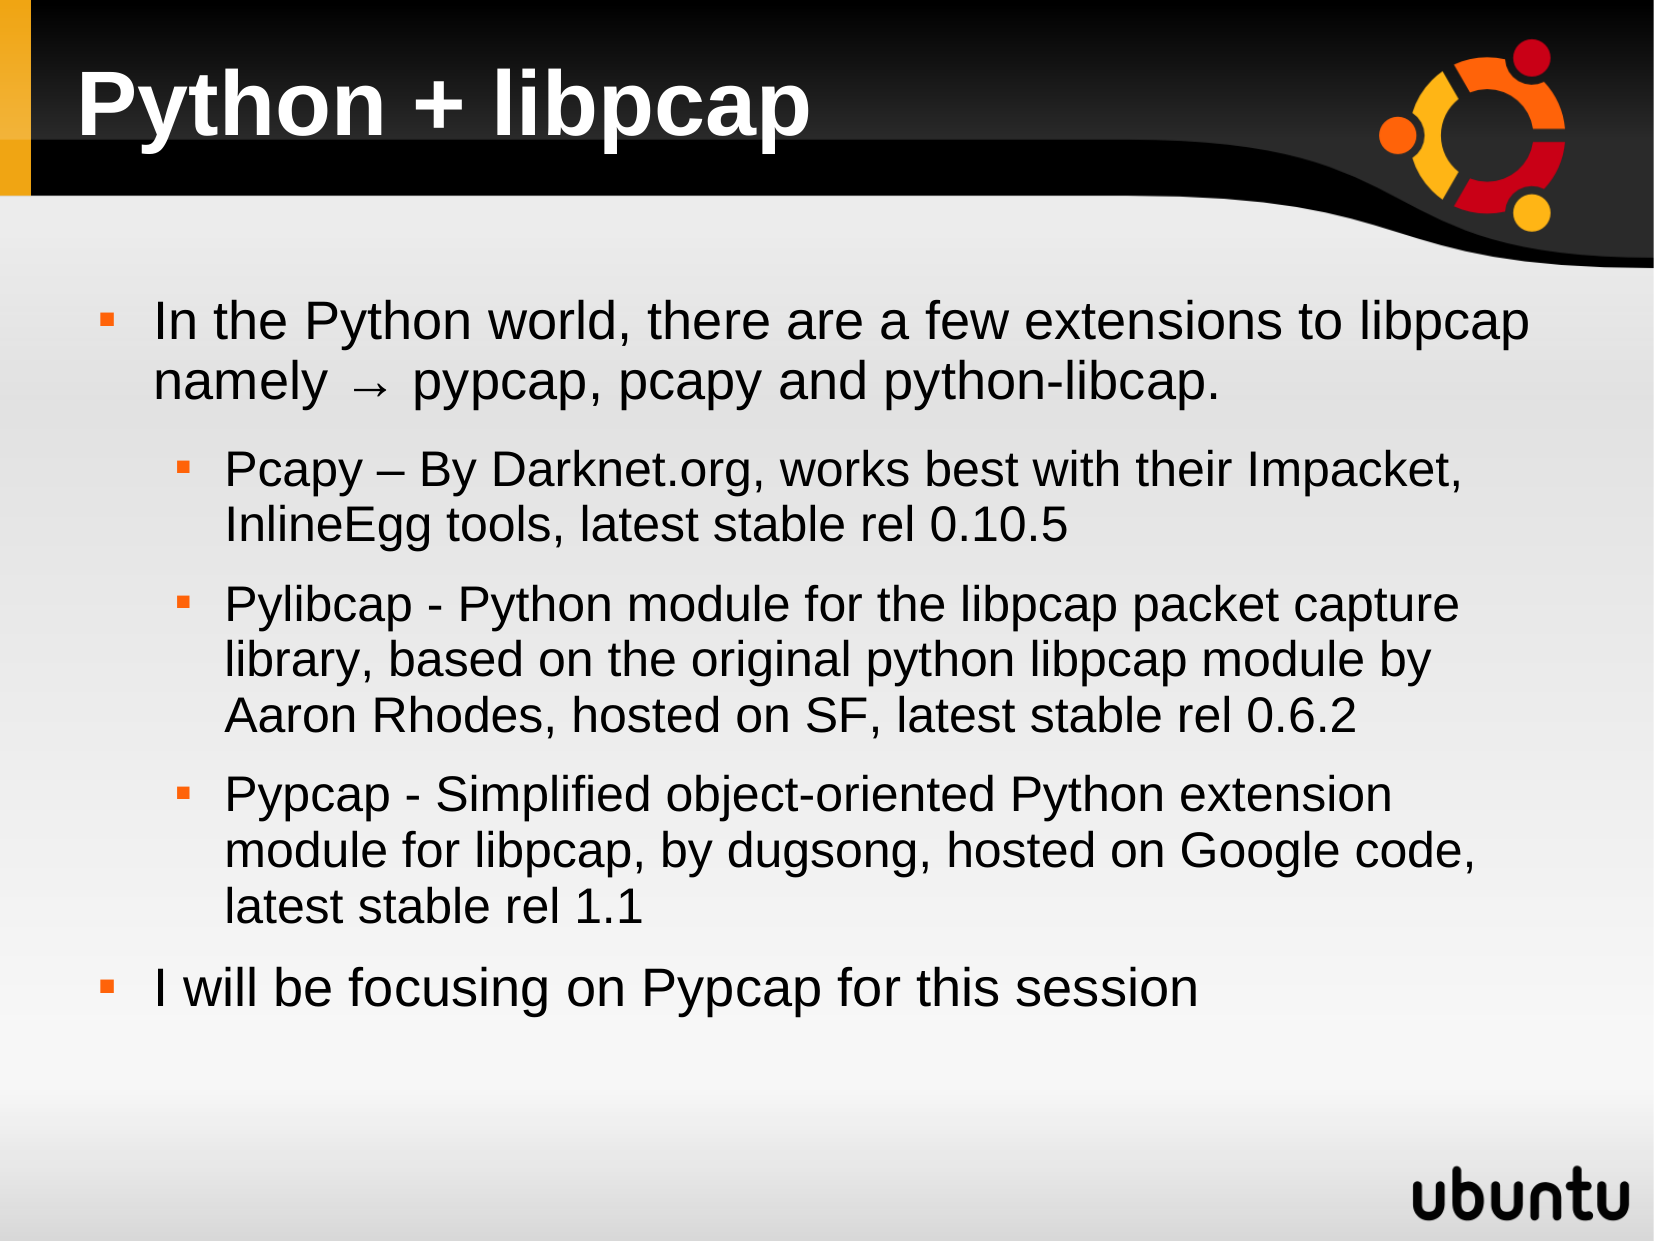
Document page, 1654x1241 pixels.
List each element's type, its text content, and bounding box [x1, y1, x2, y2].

title Python + libpcap [76, 7, 1565, 200]
list In the Python world, there are a few extensions to libpcap namely → pypcap, pcapy and python-libcap. Pcapy – By Darknet.org, works best with their Impacket, InlineEgg tools, latest stable rel 0.10.5 Pylibcap - Python module for the libpcap packet capture library, based on the original python libpcap module by Aaron Rhodes, hosted on SF, latest stable rel 0.6.2 Pypcap - Simplified object-oriented Python extension module for libpcap, by dugsong, hosted on Google code, latest stable rel 1.1 I will be focusing on Pypcap for this session [82, 290, 1571, 1094]
picture [0, 0, 1654, 1241]
